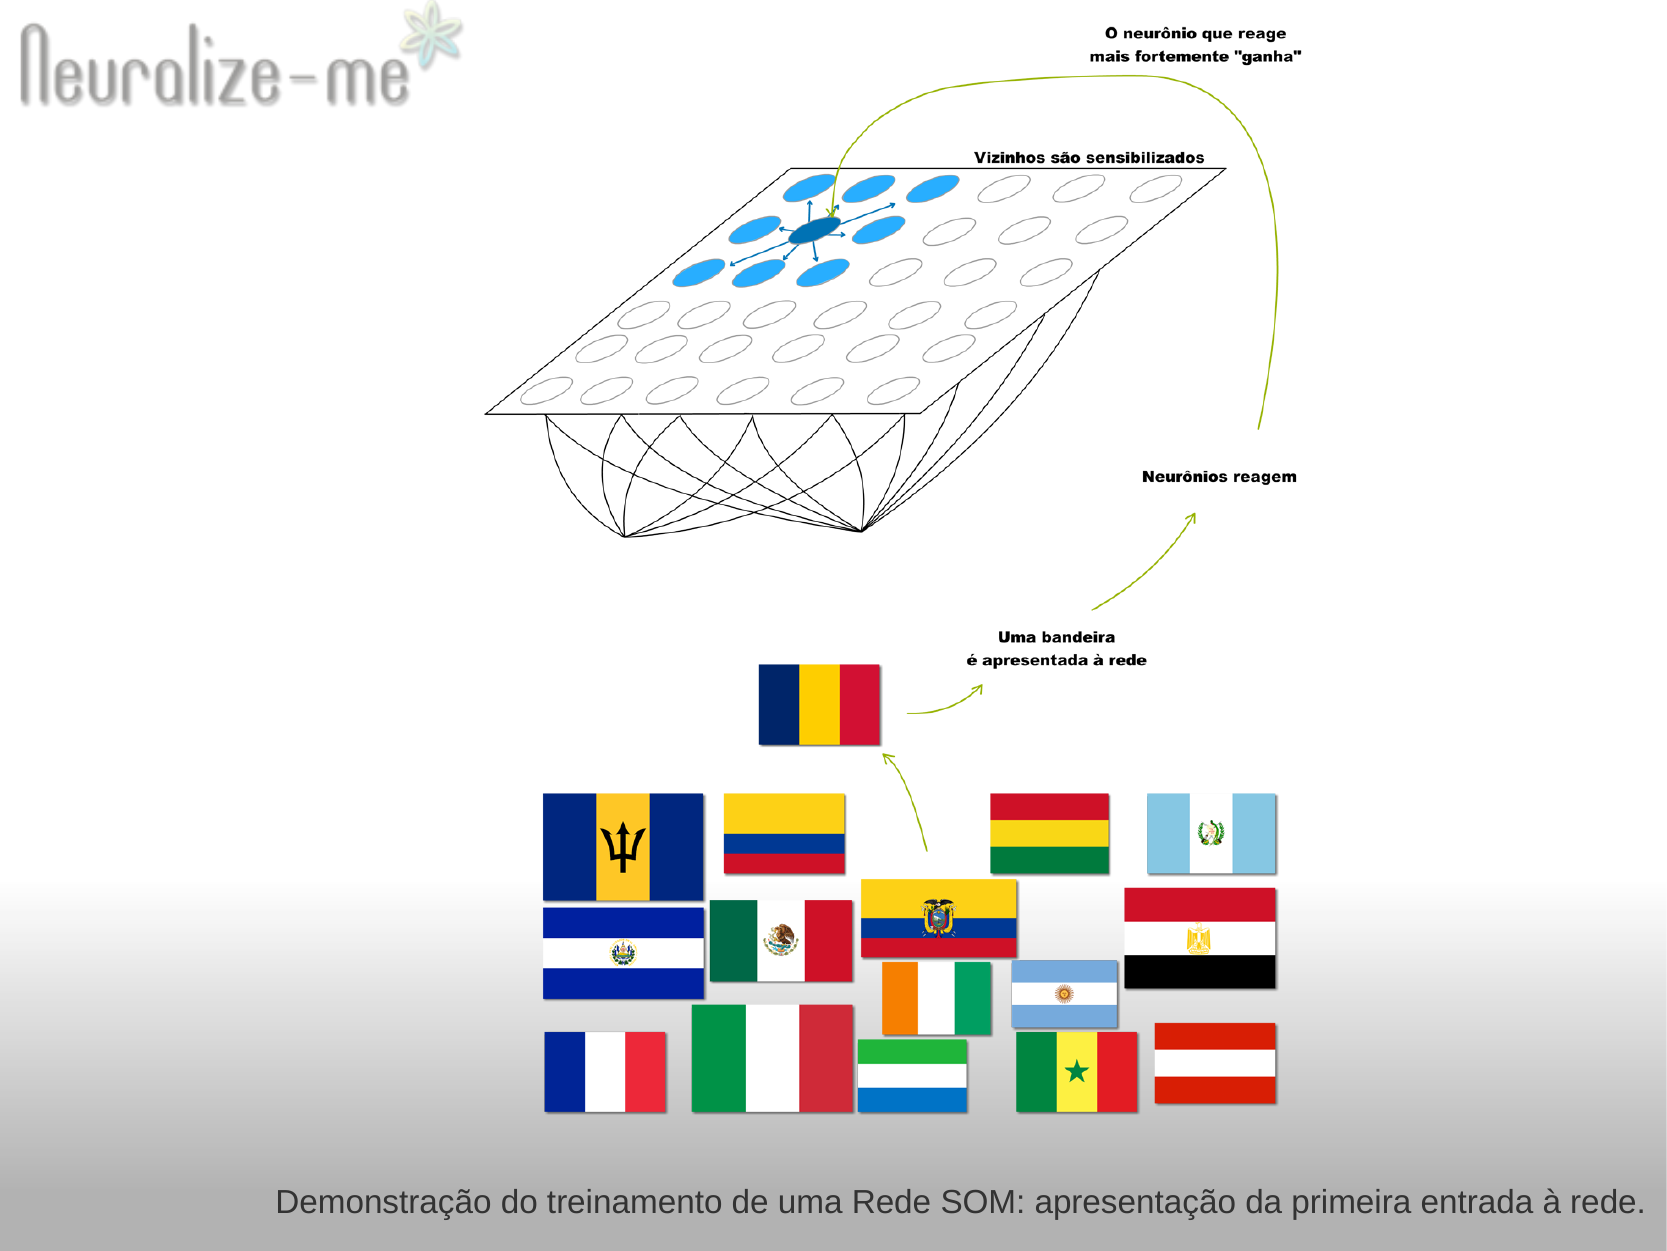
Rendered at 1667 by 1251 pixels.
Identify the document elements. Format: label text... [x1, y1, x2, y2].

text_box Demonstração do treinamento de uma Rede SOM: apresentação da primeira entrada à rede. [7, 1183, 1648, 1222]
picture [0, 0, 1667, 1251]
